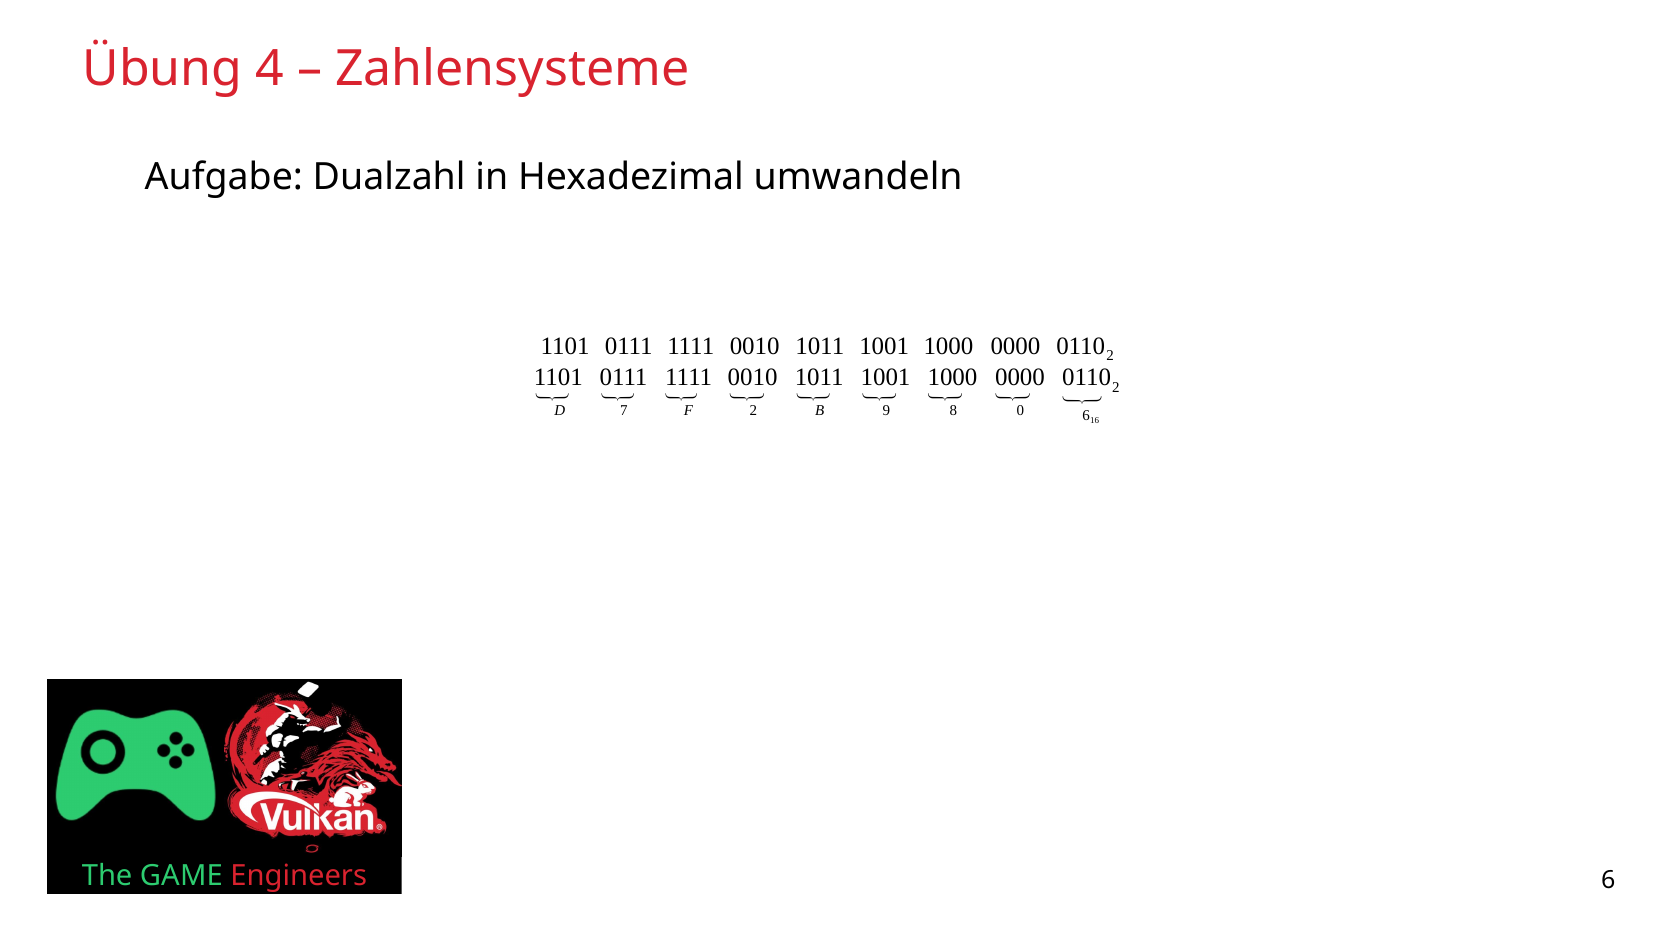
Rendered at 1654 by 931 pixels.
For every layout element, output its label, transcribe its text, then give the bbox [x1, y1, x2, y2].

picture [47, 679, 402, 857]
chart [527, 332, 1126, 426]
text_box Aufgabe: Dualzahl in Hexadezimal umwandeln [129, 141, 1489, 245]
title Übung 4 – Zahlensysteme [82, 36, 1571, 96]
